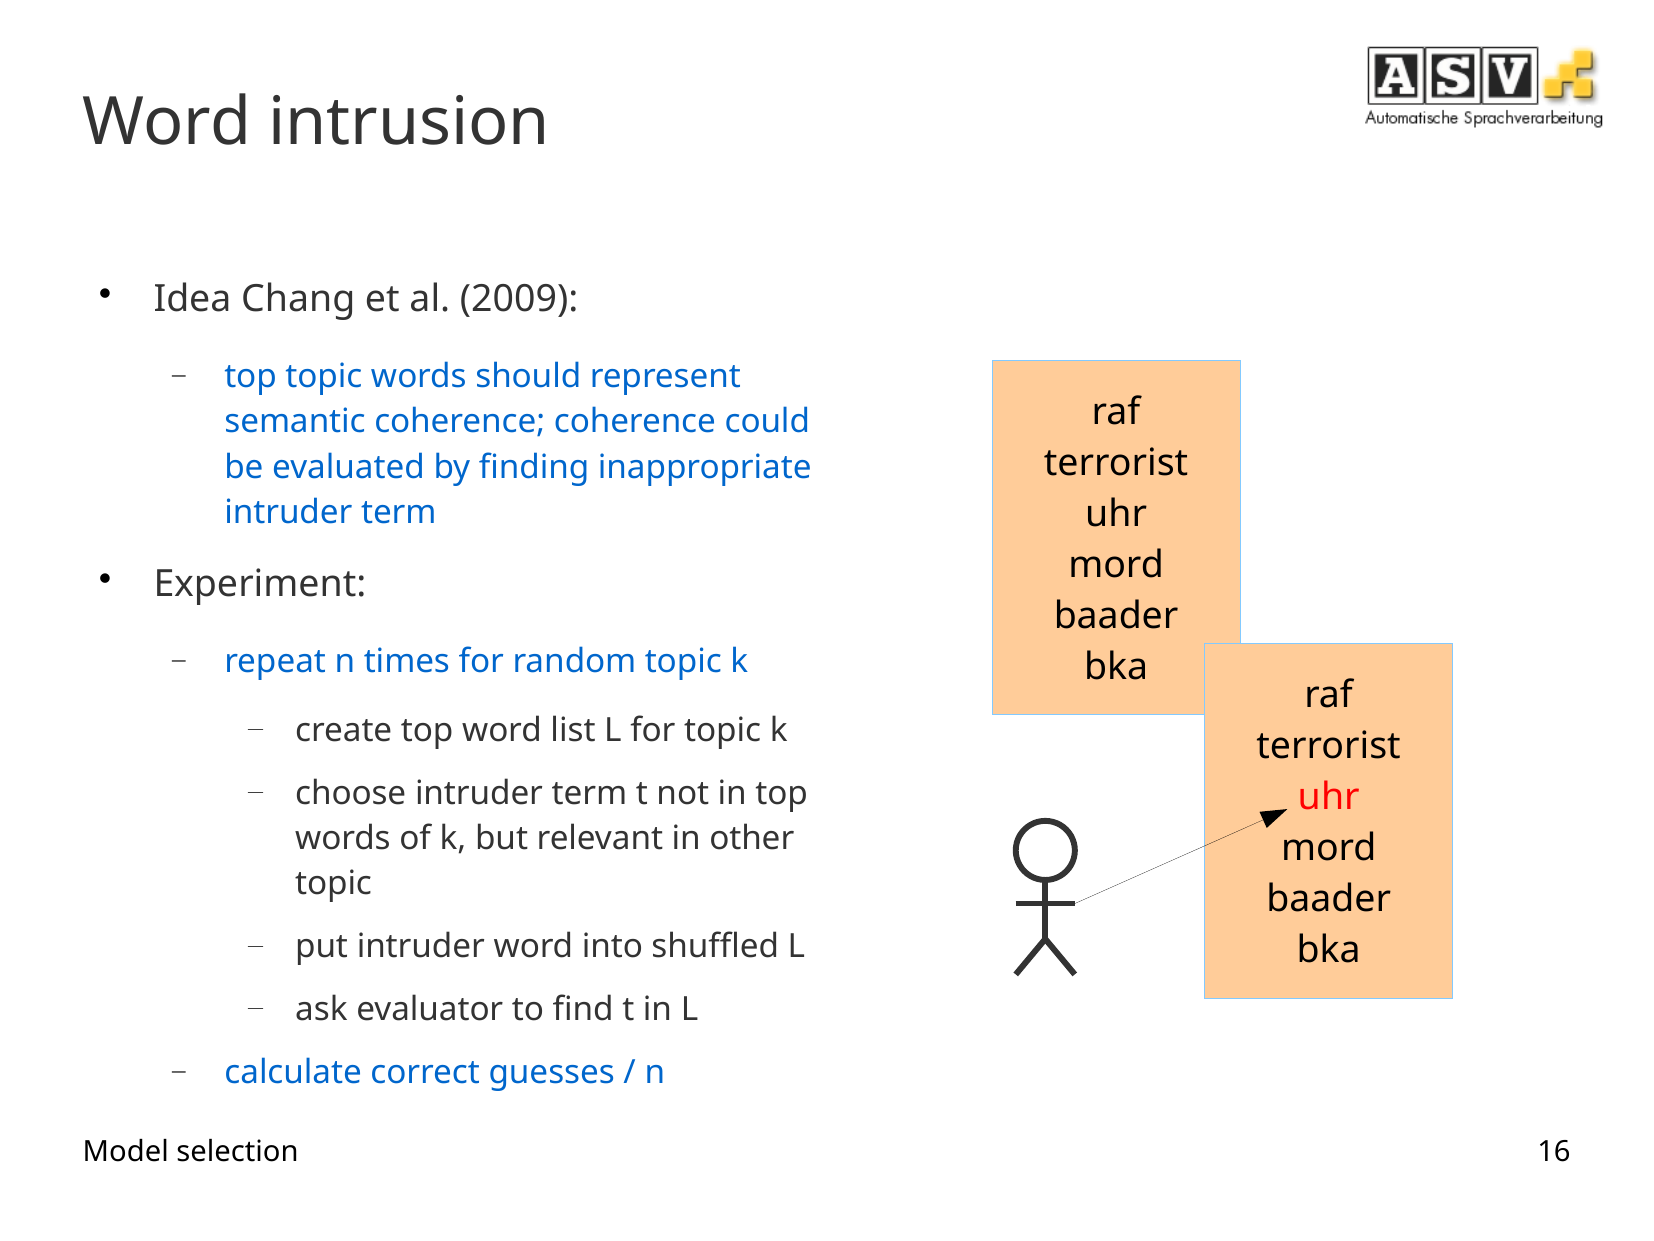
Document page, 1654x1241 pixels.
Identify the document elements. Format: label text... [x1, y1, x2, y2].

list Idea Chang et al. (2009): top topic words should represent semantic coherence; coherence could be evaluated by finding inappropriate intruder term Experiment: repeat n times for random topic k create top word list L for topic k choose intruder term t not in top words of k, but relevant in other topic put intruder word into shuffled L ask evaluator to find t in L calculate correct guesses / n [82, 271, 839, 1099]
text_box raf terrorist uhr mord baader bka [992, 360, 1241, 715]
picture [1364, 43, 1605, 129]
title Word intrusion [82, 49, 1347, 189]
text_box raf terrorist uhr mord baader bka [1204, 643, 1453, 999]
